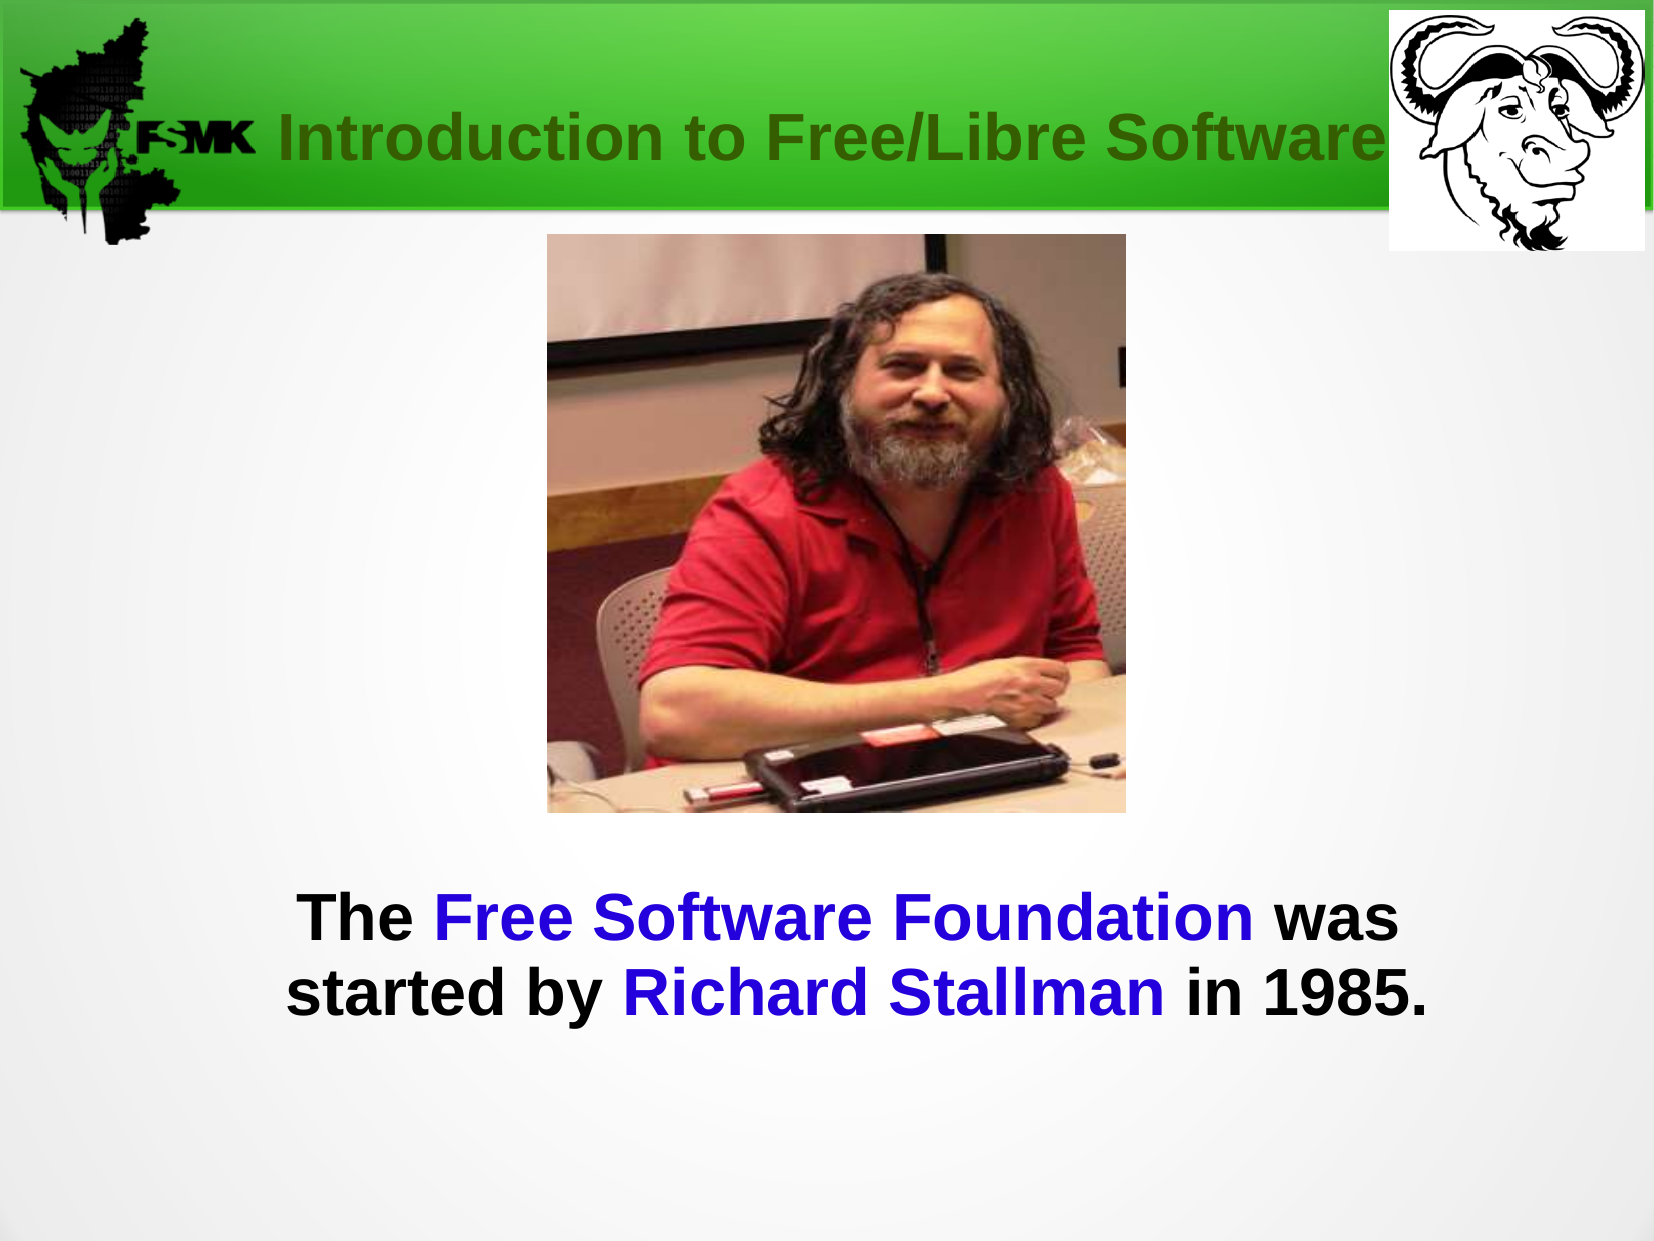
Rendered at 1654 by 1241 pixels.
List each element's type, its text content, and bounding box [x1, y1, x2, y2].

title Introduction to Free/Libre Software [274, 42, 1389, 233]
picture [1389, 10, 1645, 251]
picture [547, 234, 1126, 813]
text_box The Free Software Foundation was started by Richard Stallman in 1985. [129, 632, 1586, 1241]
picture [3, 2, 274, 259]
